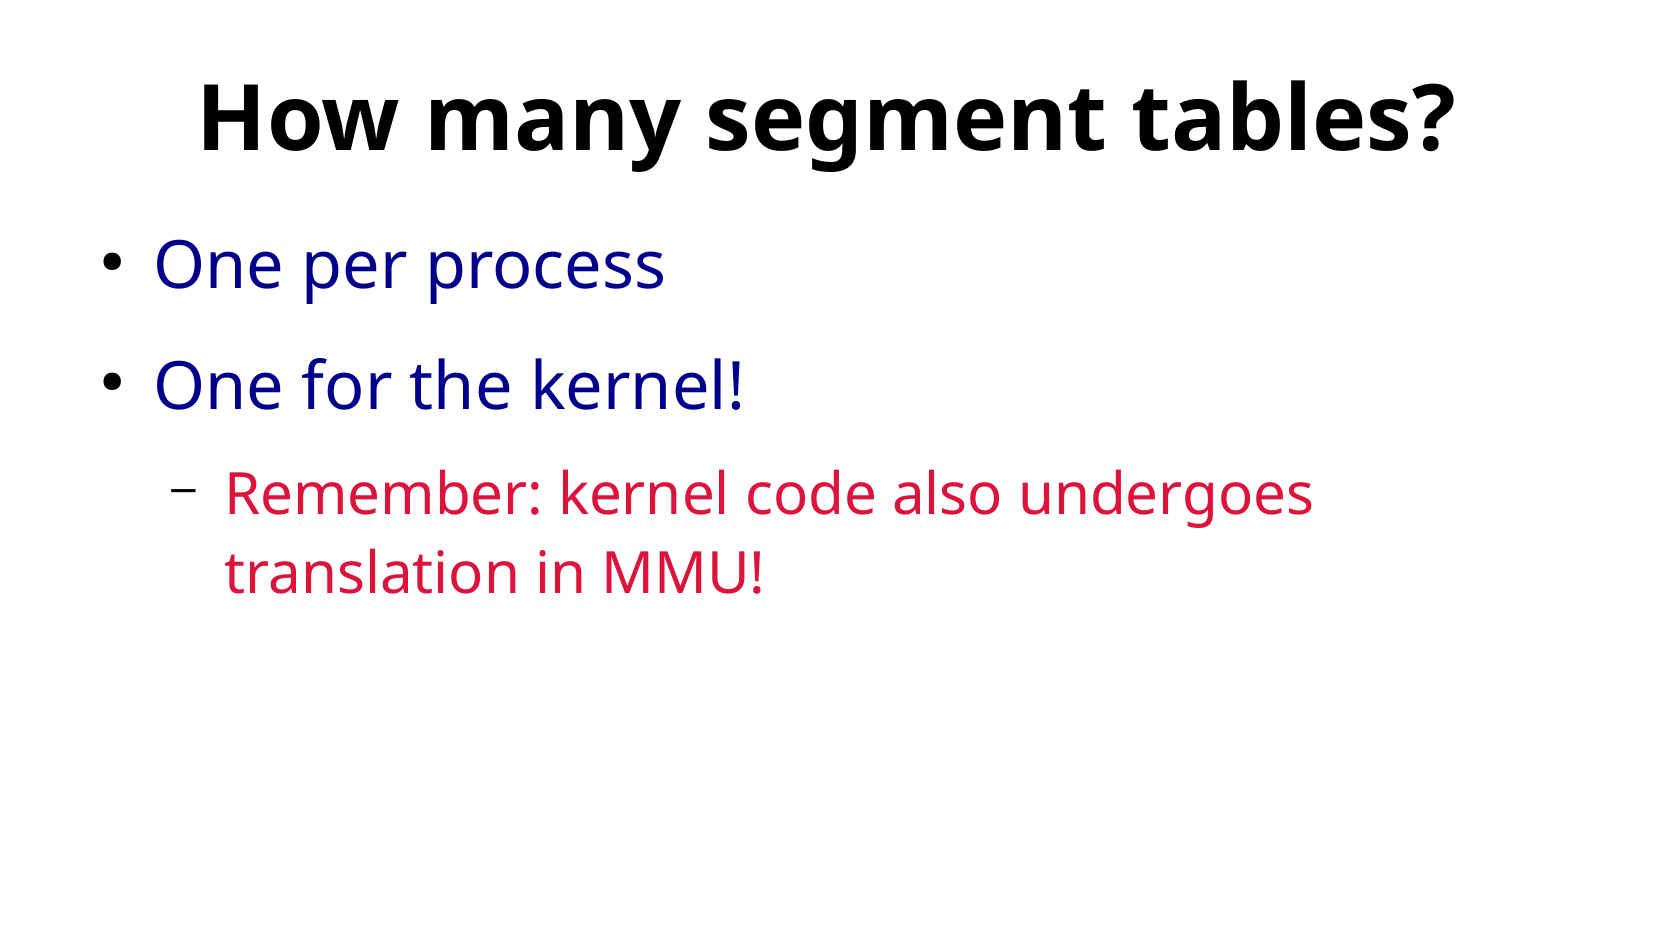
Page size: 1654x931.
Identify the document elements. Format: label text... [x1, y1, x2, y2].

list One per process One for the kernel! Remember: kernel code also undergoes translation in MMU! [82, 217, 1571, 758]
title How many segment tables? [82, 37, 1571, 193]
